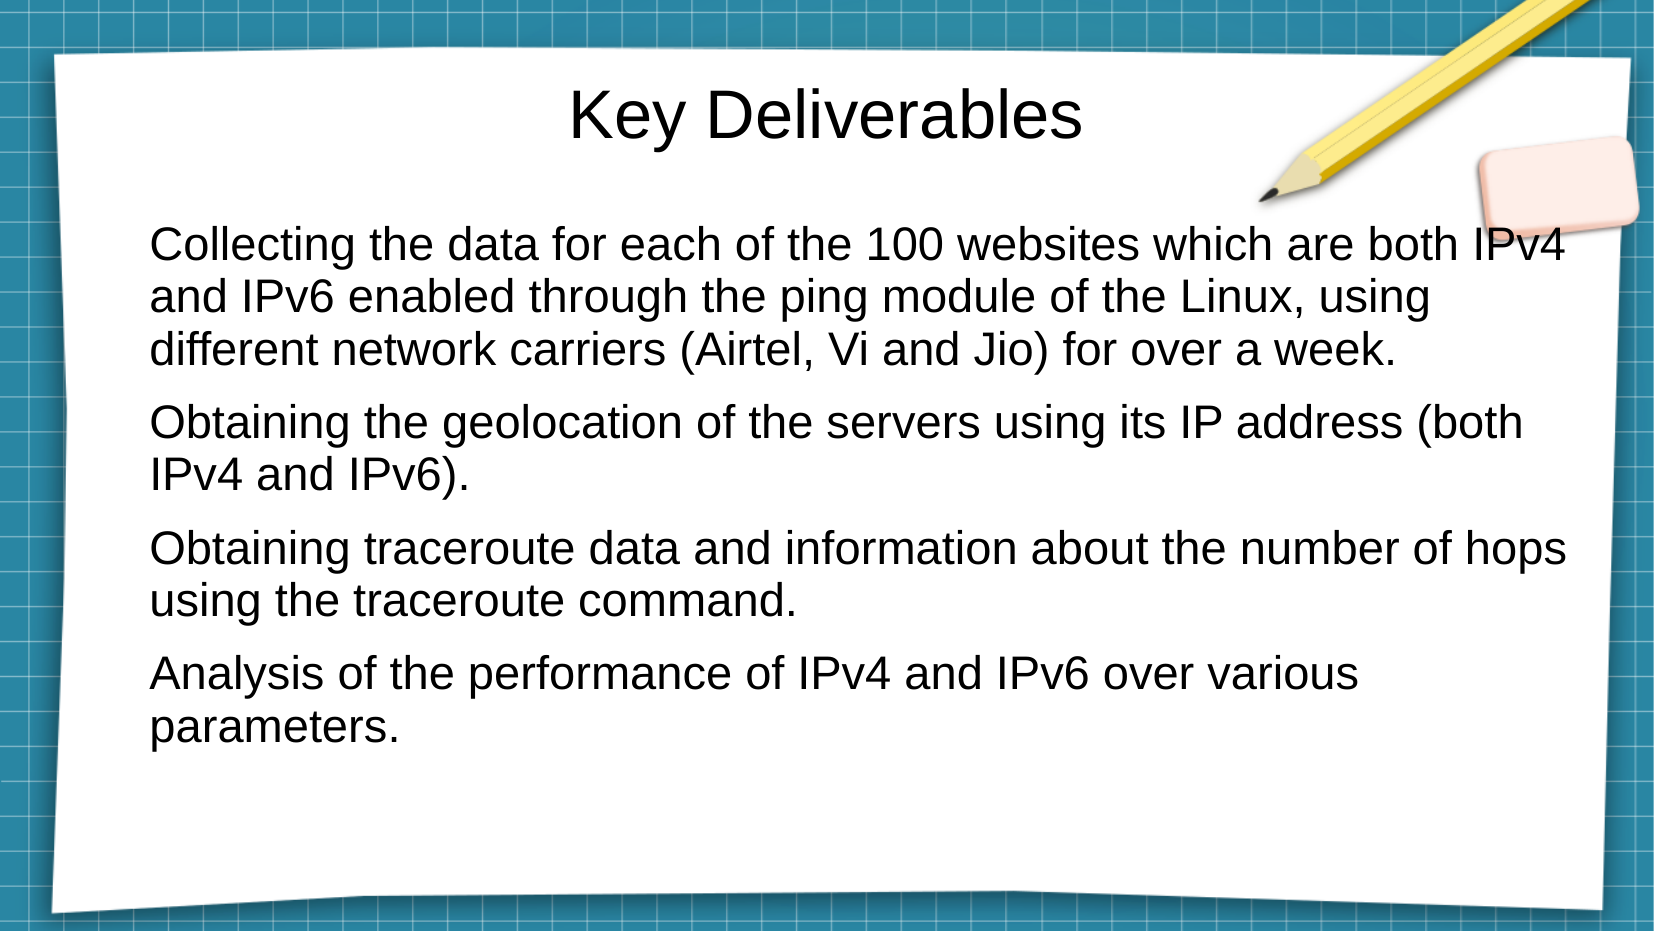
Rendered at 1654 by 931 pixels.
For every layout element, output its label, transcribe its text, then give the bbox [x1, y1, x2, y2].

list Collecting the data for each of the 100 websites which are both IPv4 and IPv6 enabled through the ping module of the Linux, using different network carriers (Airtel, Vi and Jio) for over a week. Obtaining the geolocation of the servers using its IP address (both IPv4 and IPv6). Obtaining traceroute data and information about the number of hops using the traceroute command. Analysis of the performance of IPv4 and IPv6 over various parameters. [82, 217, 1571, 758]
title Key Deliverables [82, 37, 1571, 193]
picture [0, 0, 1654, 931]
